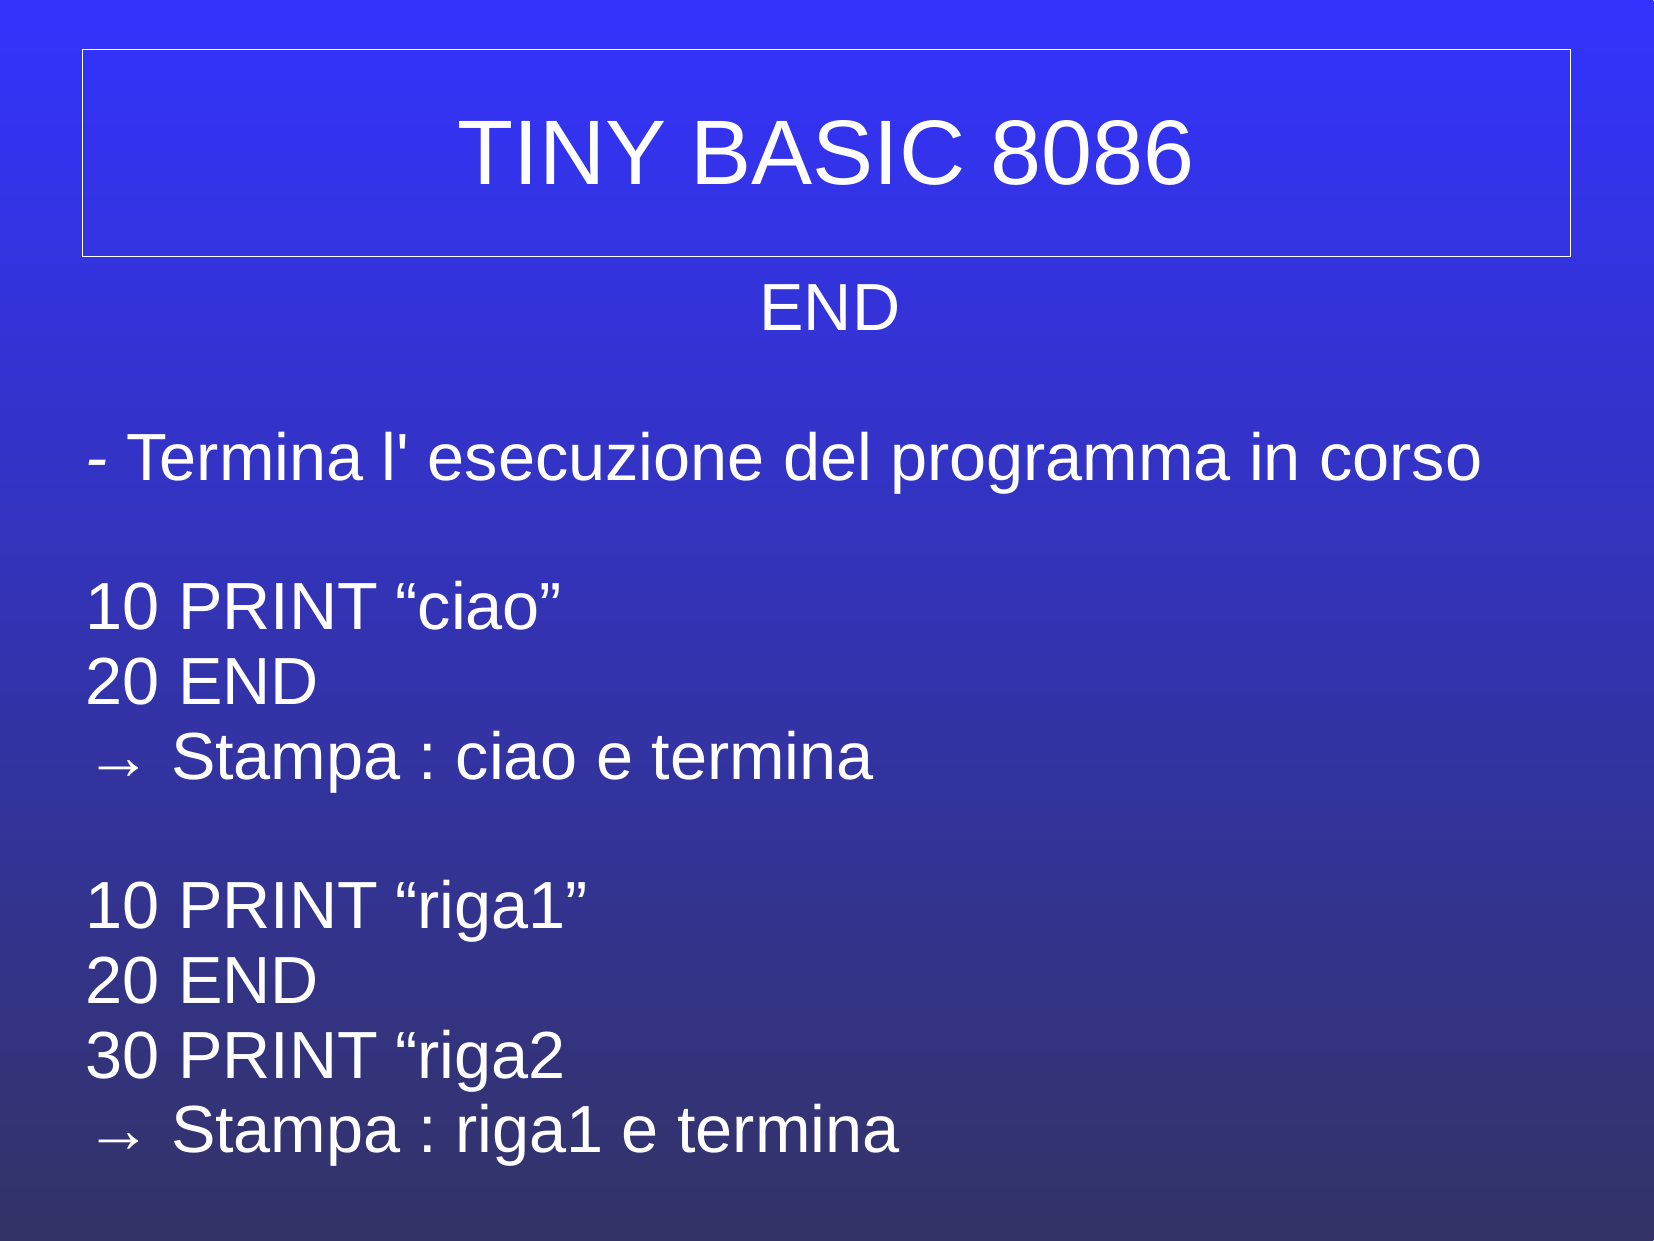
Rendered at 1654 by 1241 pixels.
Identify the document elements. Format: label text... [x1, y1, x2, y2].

subtitle END - Termina l' esecuzione del programma in corso 10 PRINT “ciao” 20 END → Stampa : ciao e termina 10 PRINT “riga1” 20 END 30 PRINT “riga2 → Stampa : riga1 e termina [85, 270, 1574, 1168]
title TINY BASIC 8086 [82, 49, 1571, 257]
